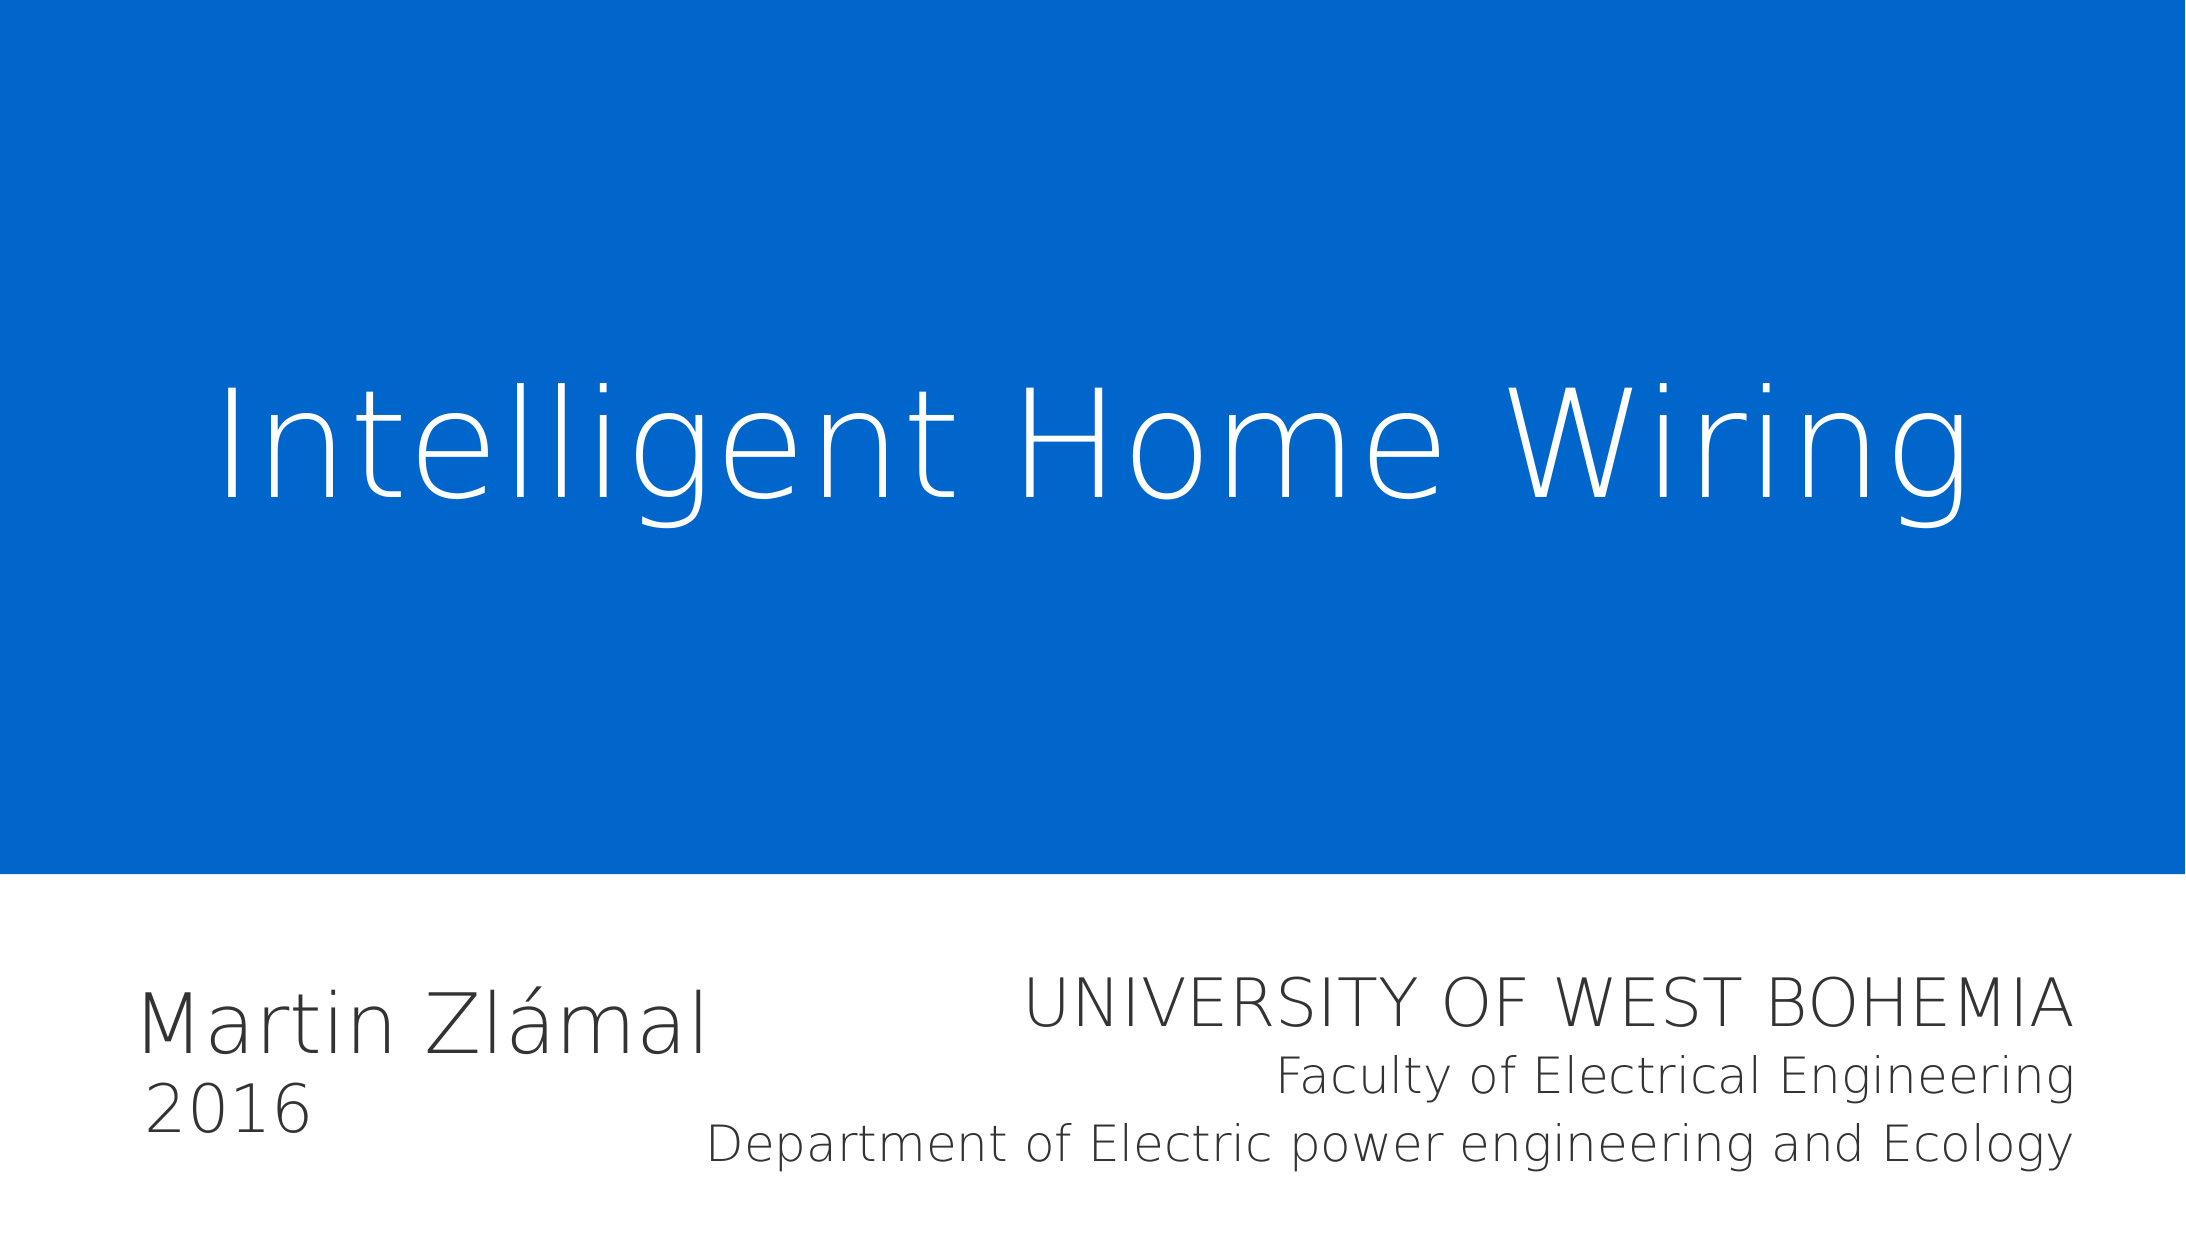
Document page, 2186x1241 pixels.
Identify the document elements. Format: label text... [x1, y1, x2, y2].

text_box UNIVERSITY OF WEST BOHEMIA [909, 956, 2091, 1050]
text_box Faculty of Electrical Engineering [968, 1039, 2091, 1108]
text_box [0, 0, 2185, 875]
text_box Department of Electric power engineering and Ecology [649, 1108, 2091, 1240]
text_box Martin Zlámal [118, 968, 875, 1081]
text_box 2016 [129, 1062, 567, 1241]
text_box Intelligent Home Wiring [88, 350, 2097, 890]
